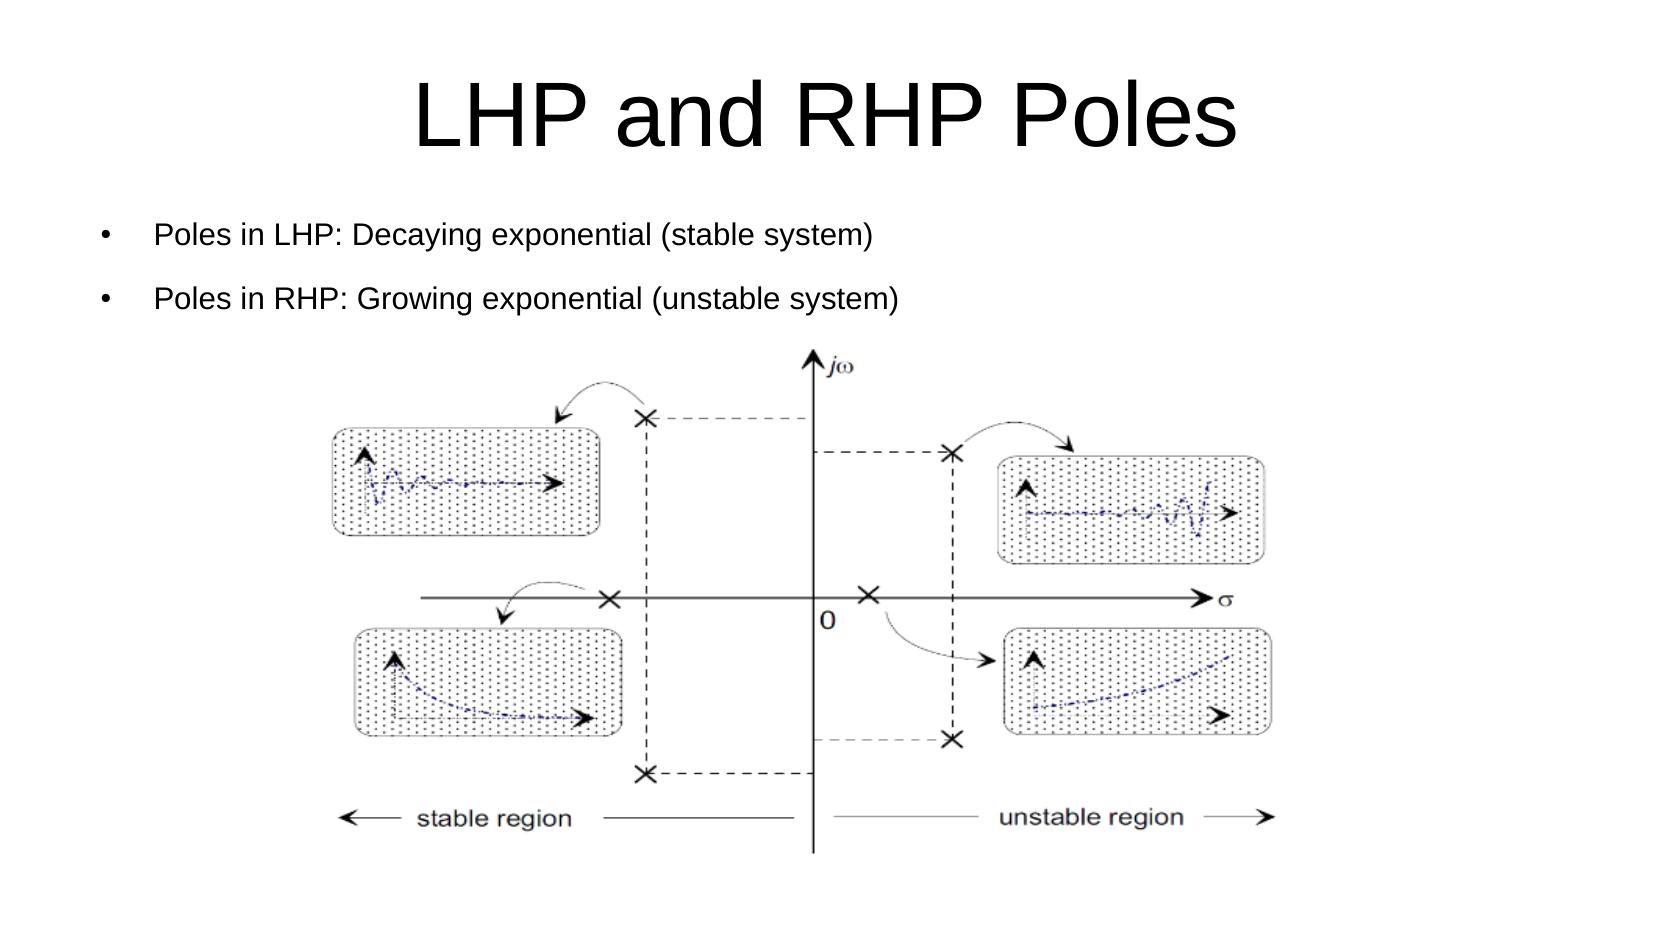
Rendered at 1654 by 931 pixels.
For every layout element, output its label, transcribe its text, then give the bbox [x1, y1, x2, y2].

list Poles in LHP: Decaying exponential (stable system) Poles in RHP: Growing exponential (unstable system) [82, 217, 1571, 758]
picture [285, 344, 1321, 856]
title LHP and RHP Poles [82, 37, 1571, 193]
